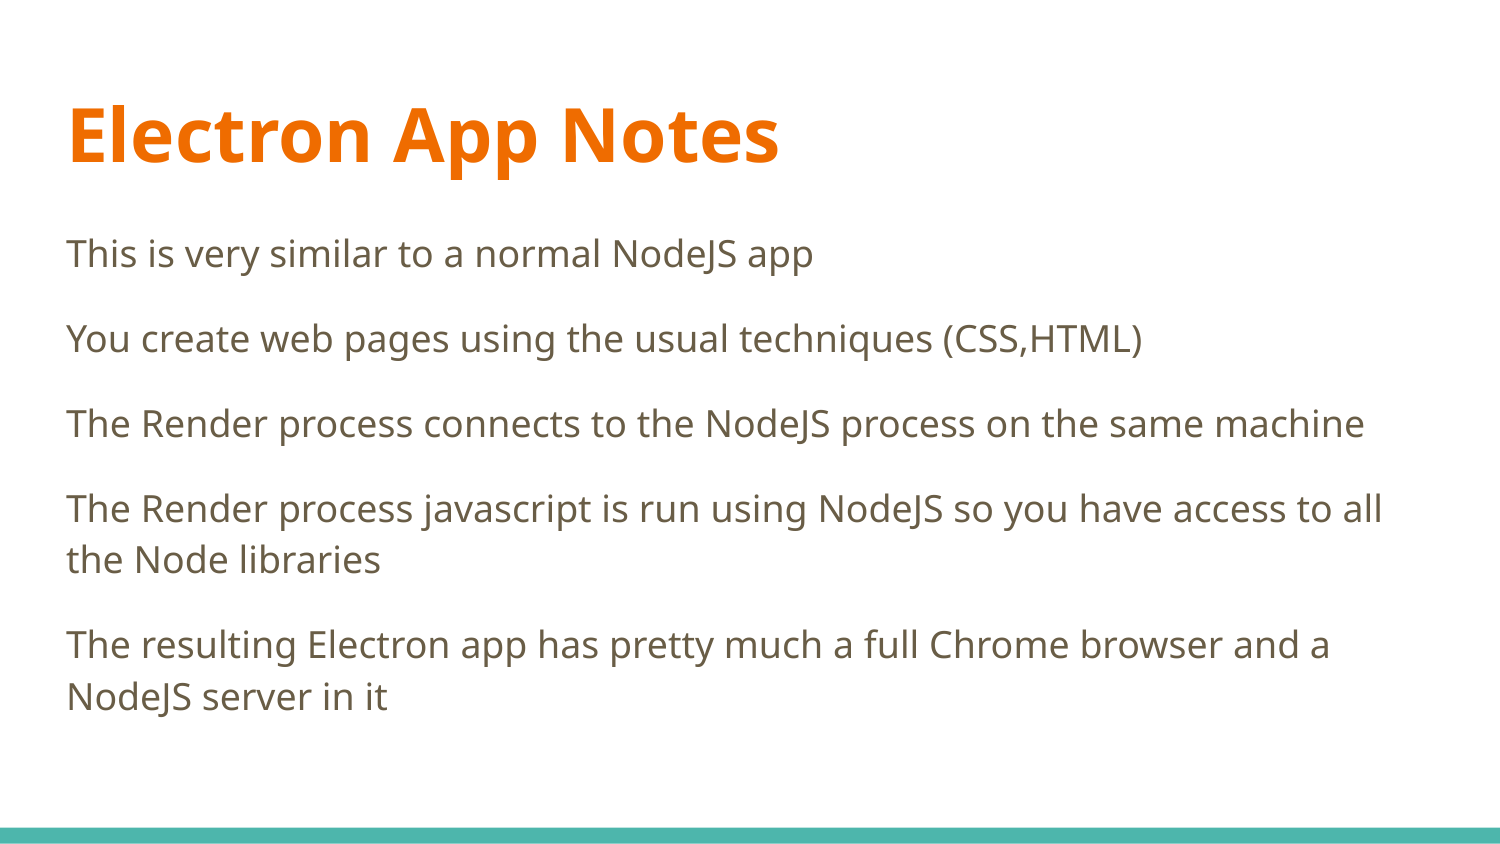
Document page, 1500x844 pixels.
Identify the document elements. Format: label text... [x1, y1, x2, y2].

title Electron App Notes [51, 72, 1449, 189]
list This is very similar to a normal NodeJS app You create web pages using the usual techniques (CSS,HTML) The Render process connects to the NodeJS process on the same machine The Render process javascript is run using NodeJS so you have access to all the Node libraries The resulting Electron app has pretty much a full Chrome browser and a NodeJS server in it [51, 207, 1449, 750]
